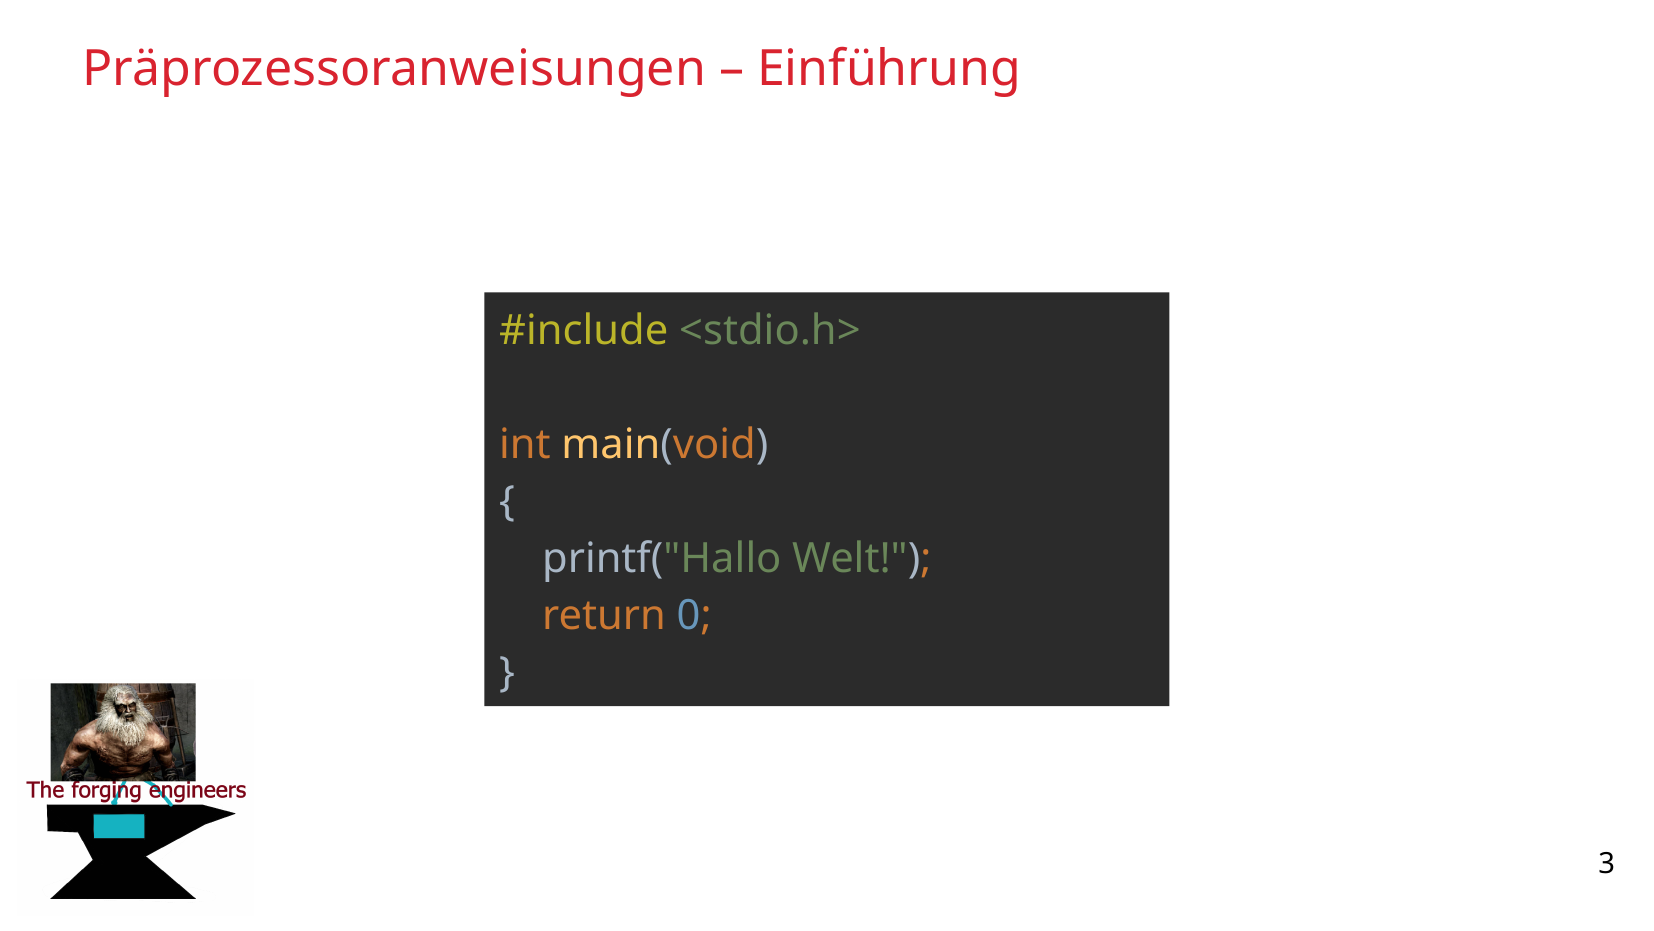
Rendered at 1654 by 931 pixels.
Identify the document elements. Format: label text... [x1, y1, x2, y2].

picture [17, 679, 254, 916]
text_box #include <stdio.h> int main(void) { printf("Hallo Welt!"); return 0; } [484, 292, 1170, 638]
title Präprozessoranweisungen – Einführung [82, 37, 1571, 95]
